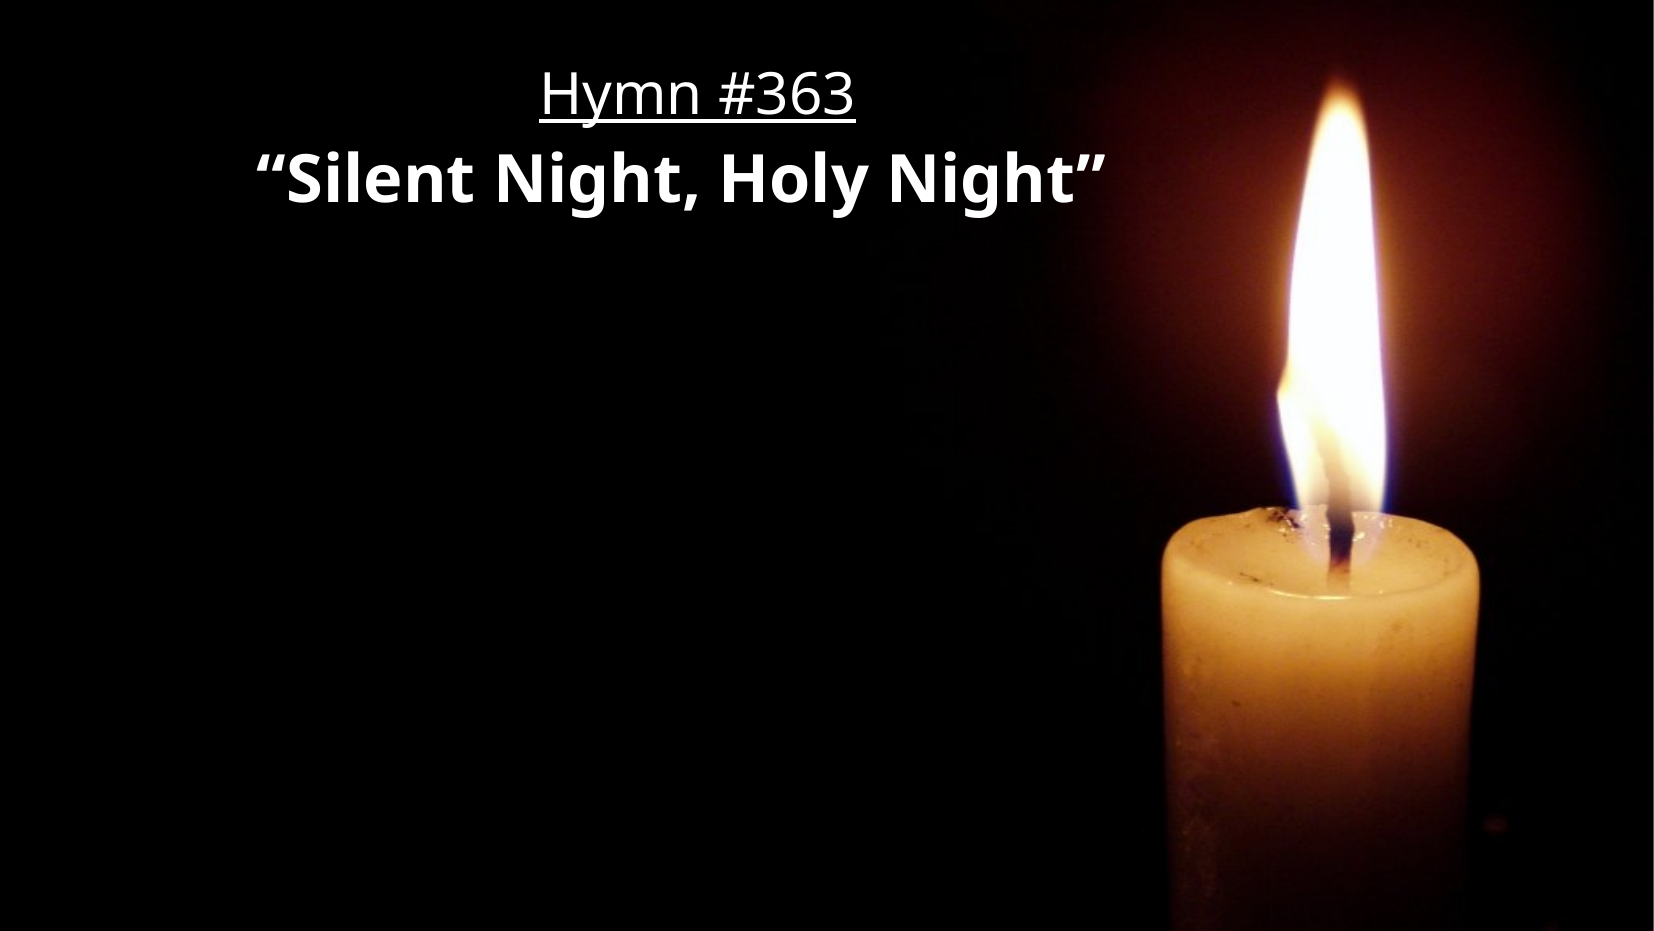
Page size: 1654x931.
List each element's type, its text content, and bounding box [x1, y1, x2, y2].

text_box Hymn #363 “Silent Night, Holy Night” [45, 45, 1351, 226]
picture [0, 0, 1654, 931]
